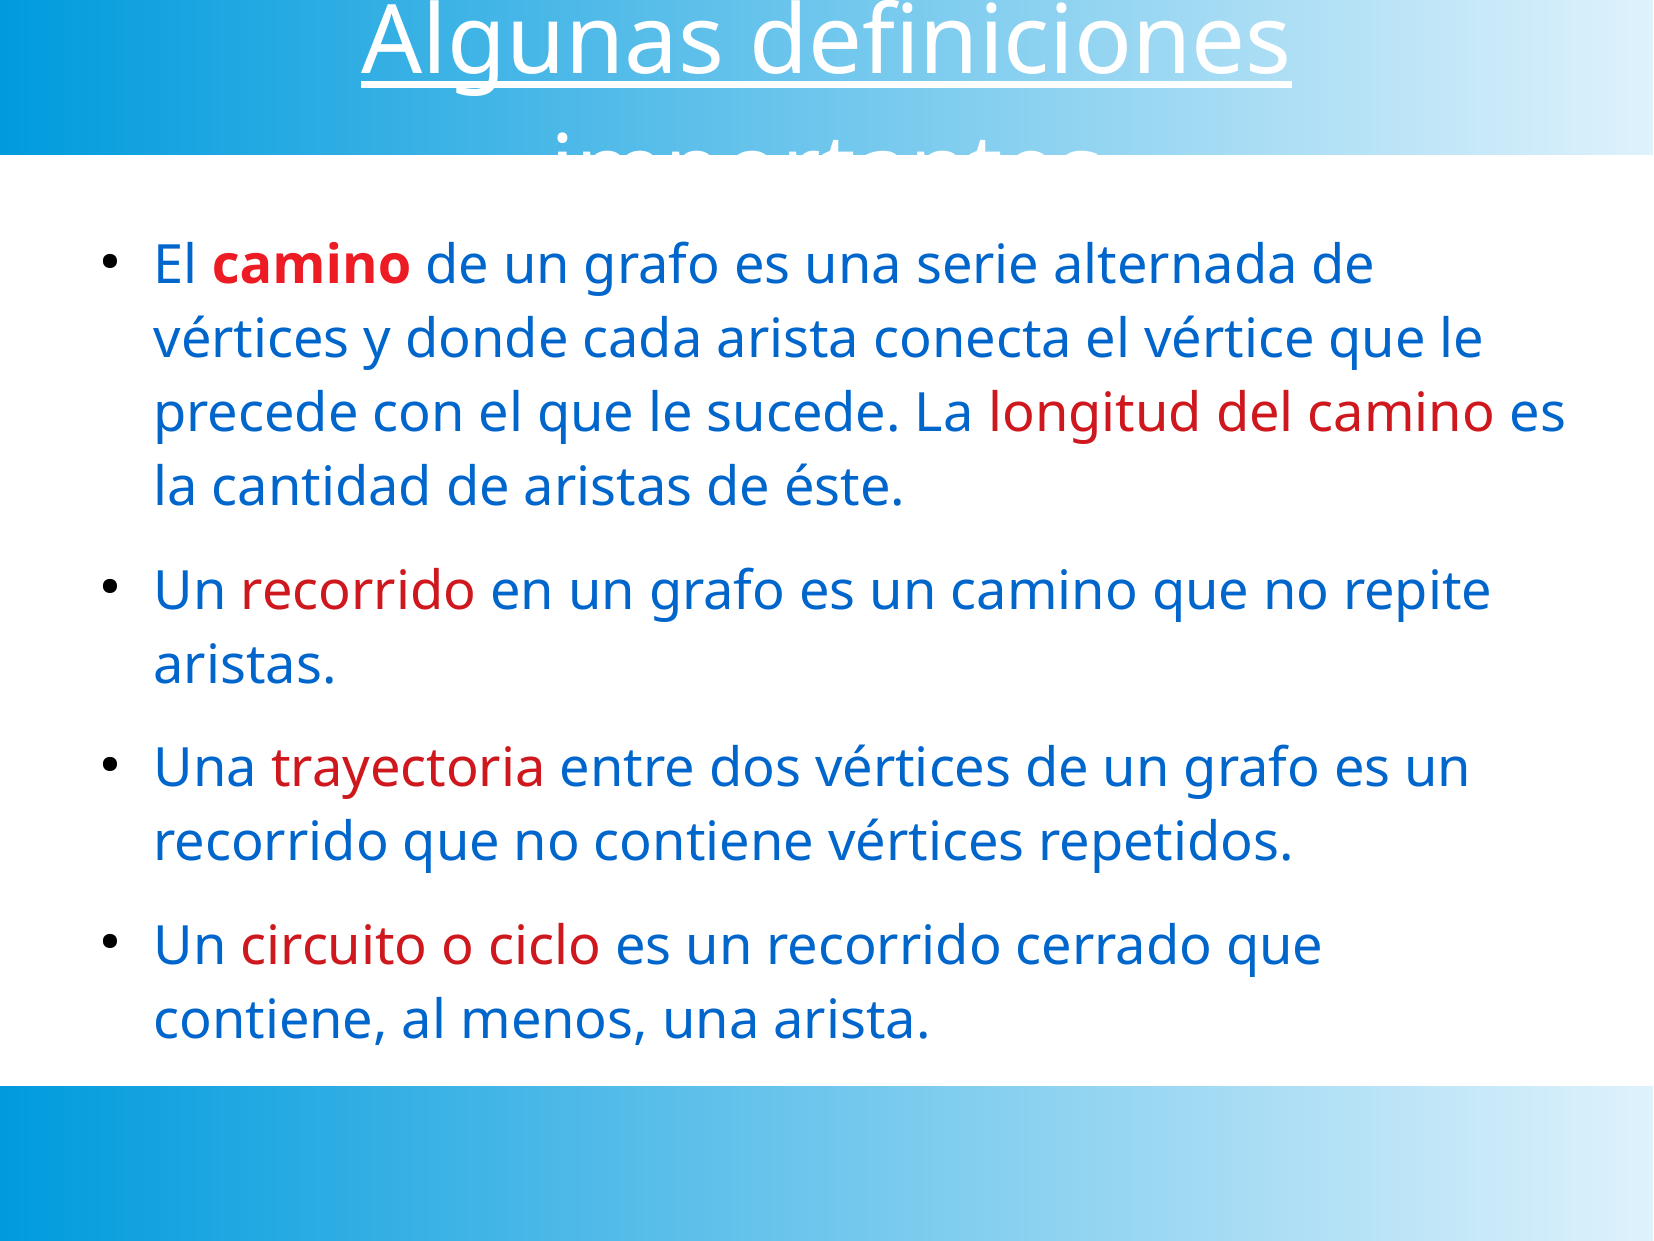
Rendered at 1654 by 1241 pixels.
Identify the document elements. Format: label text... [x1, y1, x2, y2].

list El camino de un grafo es una serie alternada de vértices y donde cada arista conecta el vértice que le precede con el que le sucede. La longitud del camino es la cantidad de aristas de éste. Un recorrido en un grafo es un camino que no repite aristas. Una trayectoria entre dos vértices de un grafo es un recorrido que no contiene vértices repetidos. Un circuito o ciclo es un recorrido cerrado que contiene, al menos, una arista. [82, 225, 1571, 945]
title Algunas definiciones importantes [82, 45, 1571, 158]
